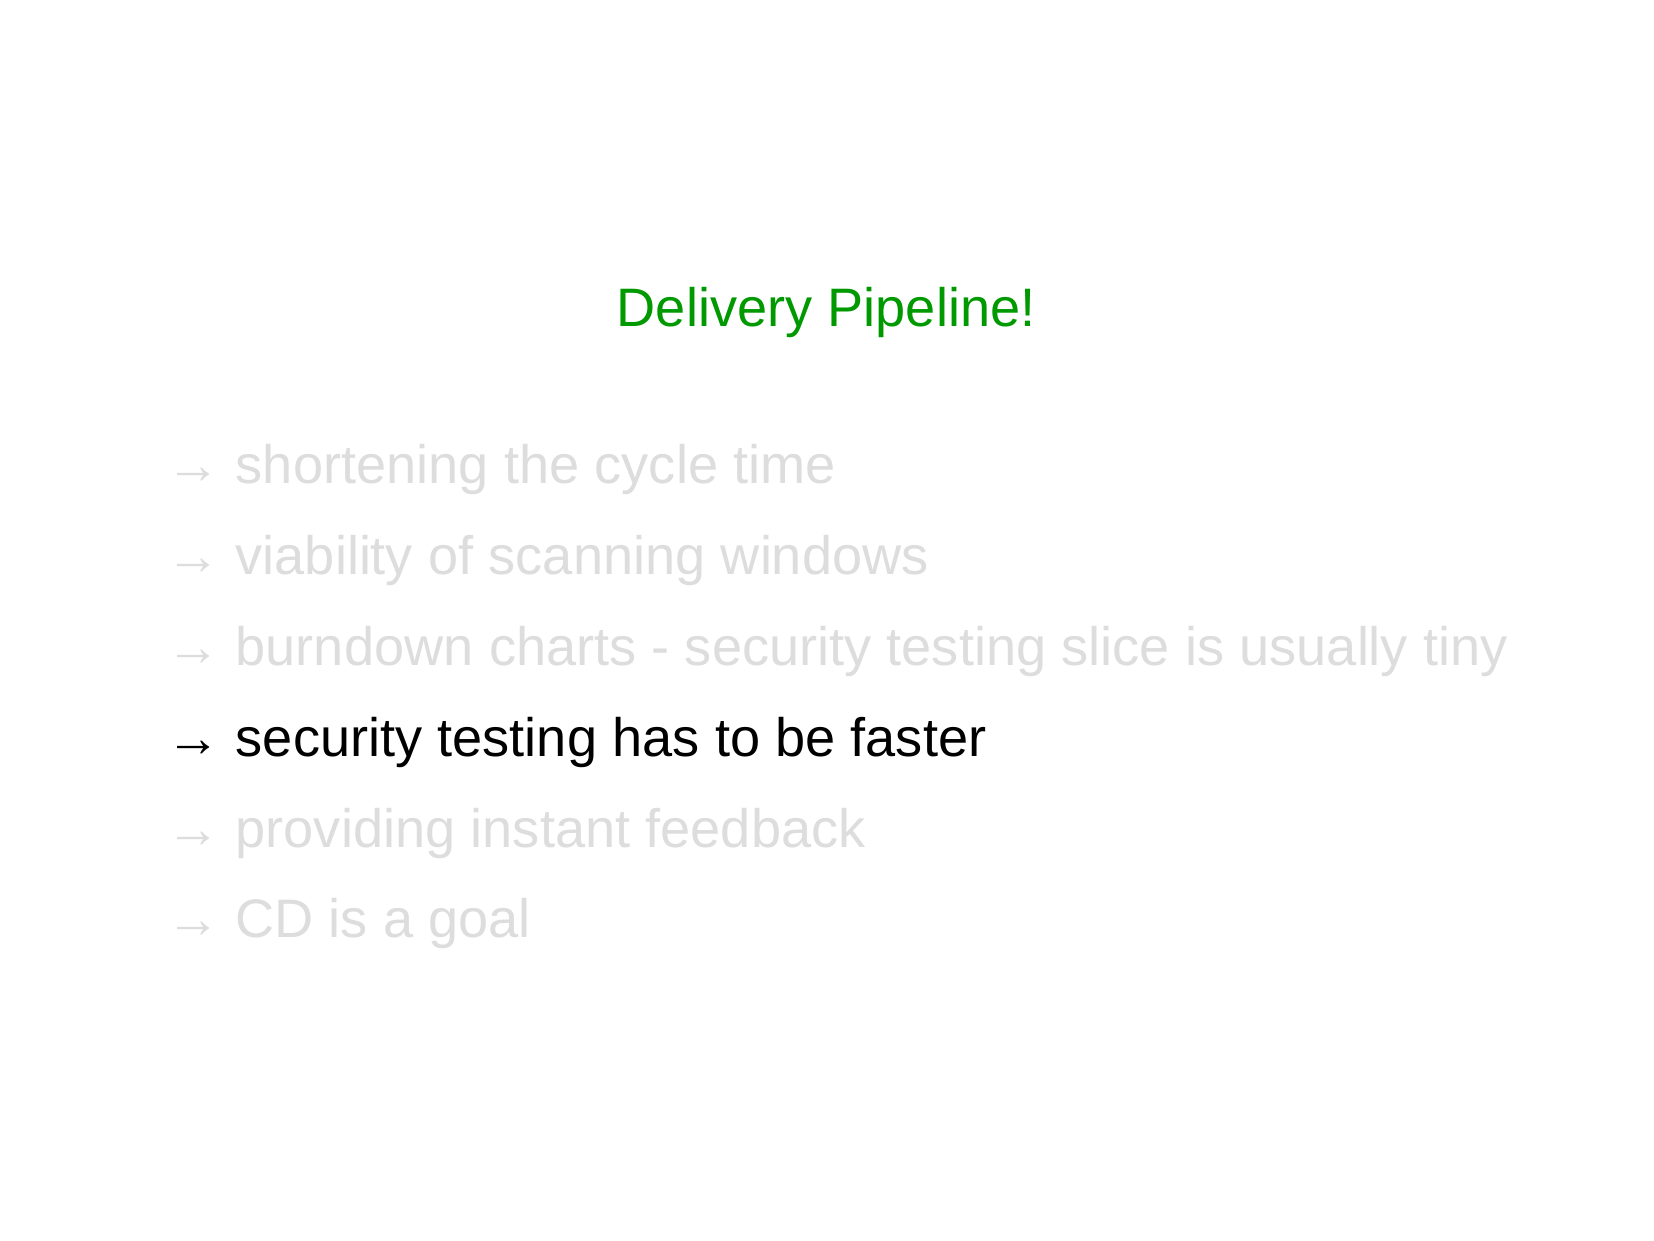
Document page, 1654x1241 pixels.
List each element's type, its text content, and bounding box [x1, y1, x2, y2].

text_box → shortening the cycle time → viability of scanning windows → burndown charts - security testing slice is usually tiny → security testing has to be faster → providing instant feedback → CD is a goal [151, 267, 1524, 973]
text_box Delivery Pipeline! [602, 269, 1052, 346]
